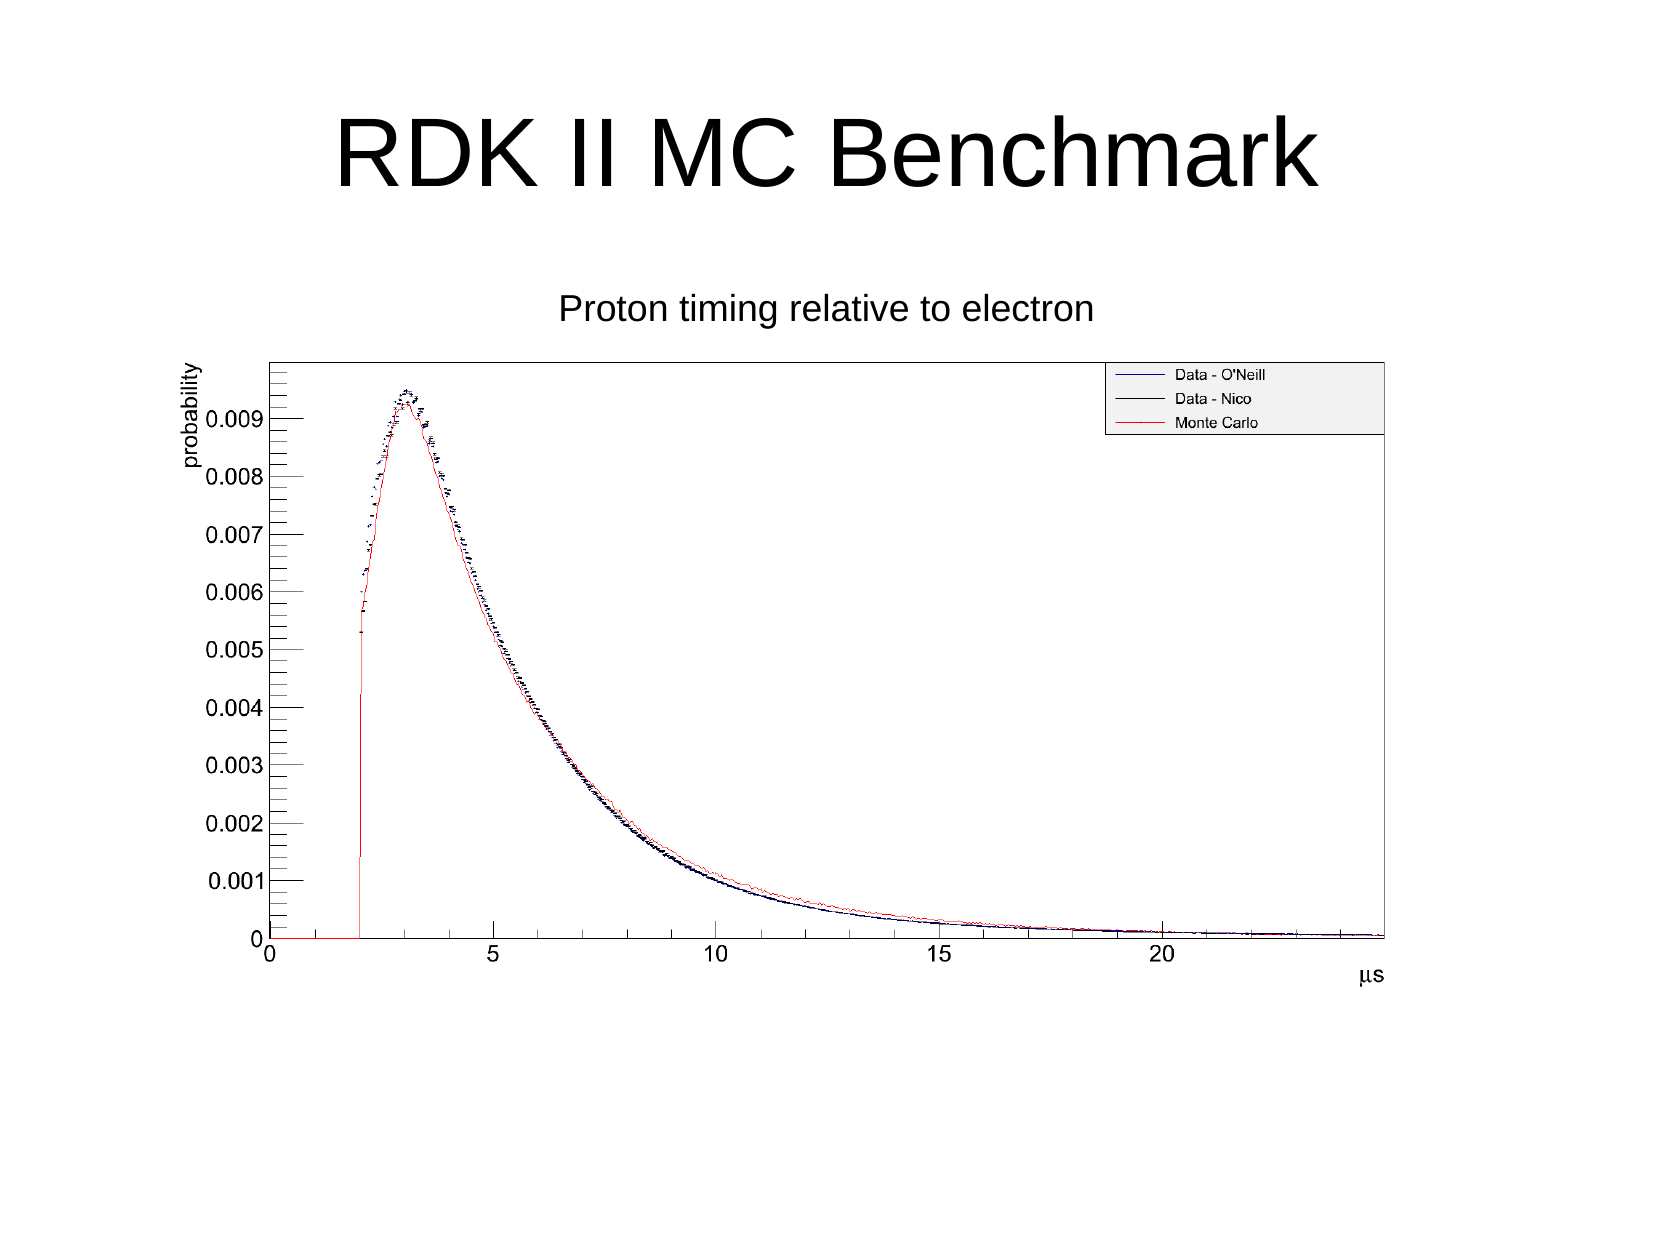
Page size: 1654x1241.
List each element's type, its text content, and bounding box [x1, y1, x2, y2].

text_box Proton timing relative to electron [543, 279, 1111, 337]
picture [130, 290, 1523, 1010]
title RDK II MC Benchmark [82, 49, 1571, 257]
